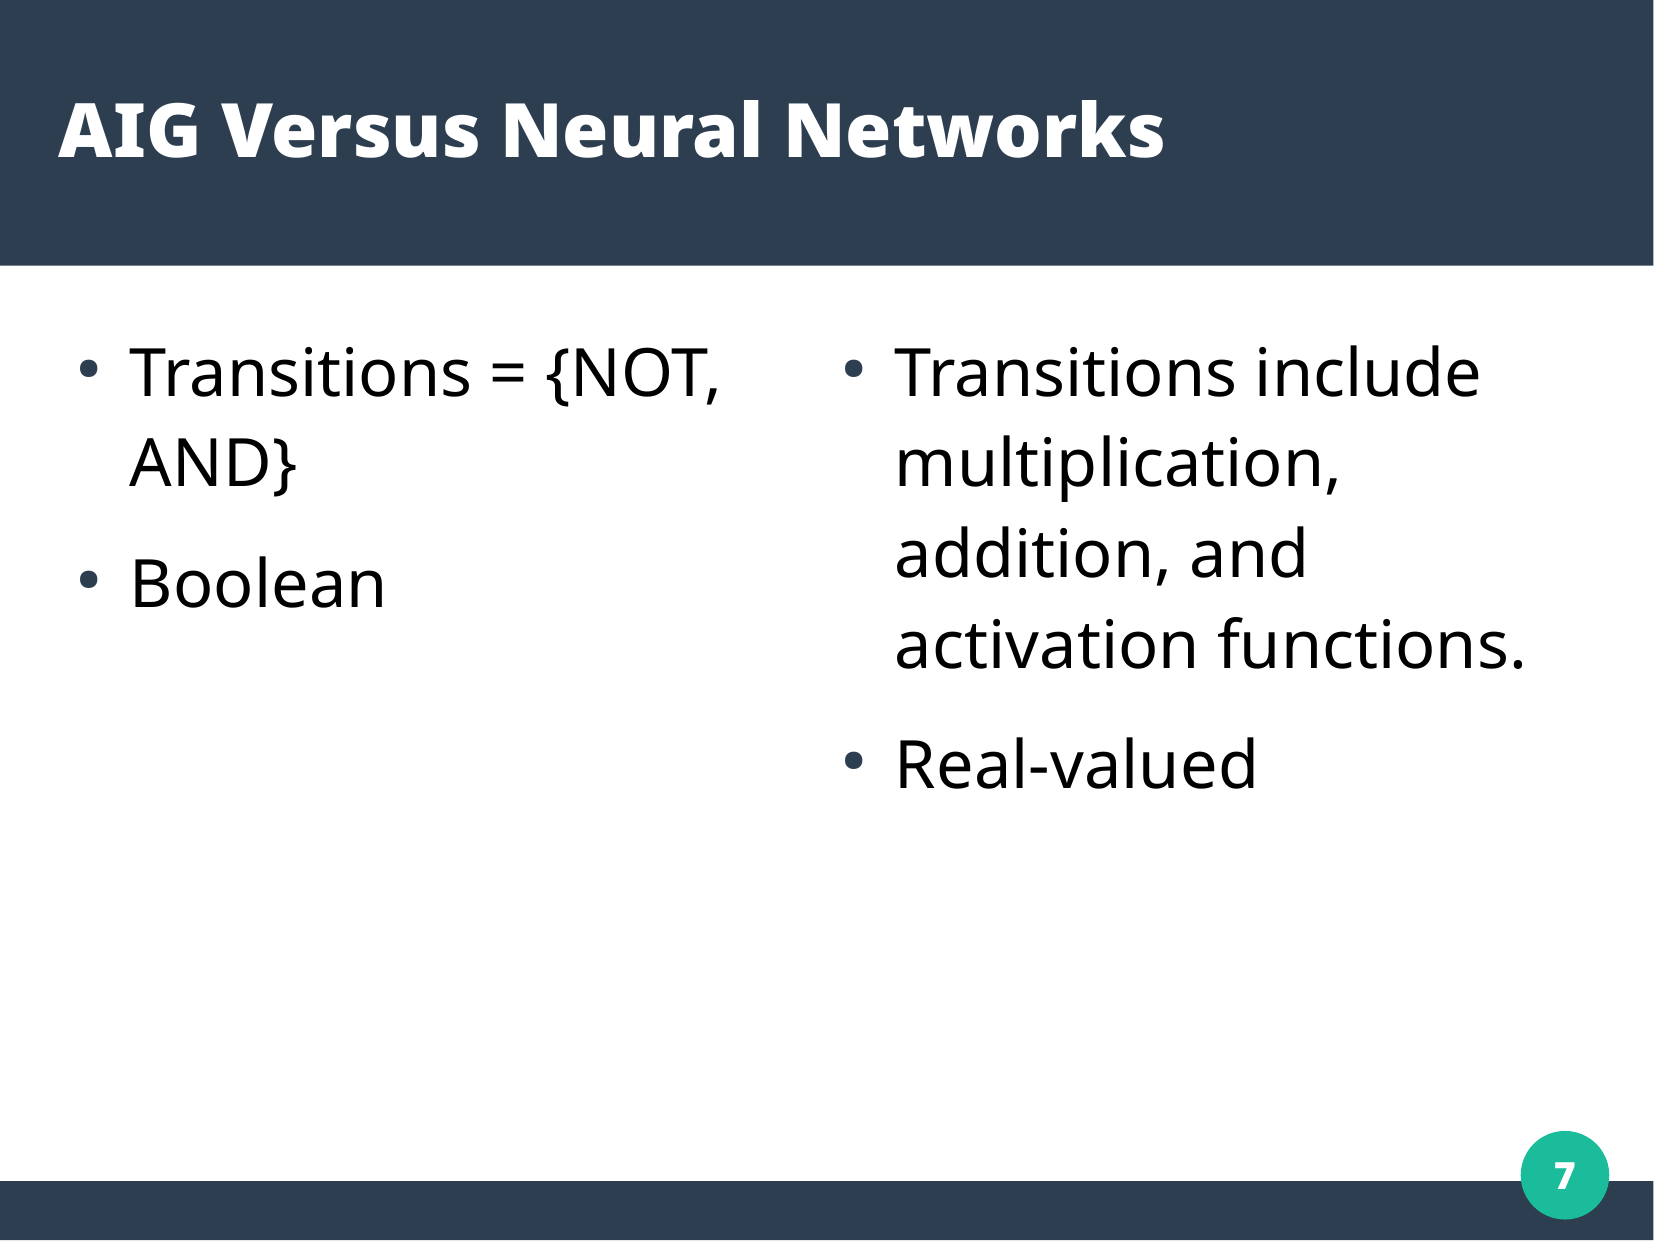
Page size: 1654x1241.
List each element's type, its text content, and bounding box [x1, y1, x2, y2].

list Transitions = {NOT, AND} Boolean [59, 324, 824, 1152]
list Transitions include multiplication, addition, and activation functions. Real-valued [824, 324, 1591, 1152]
title AIG Versus Neural Networks [59, 49, 1595, 207]
